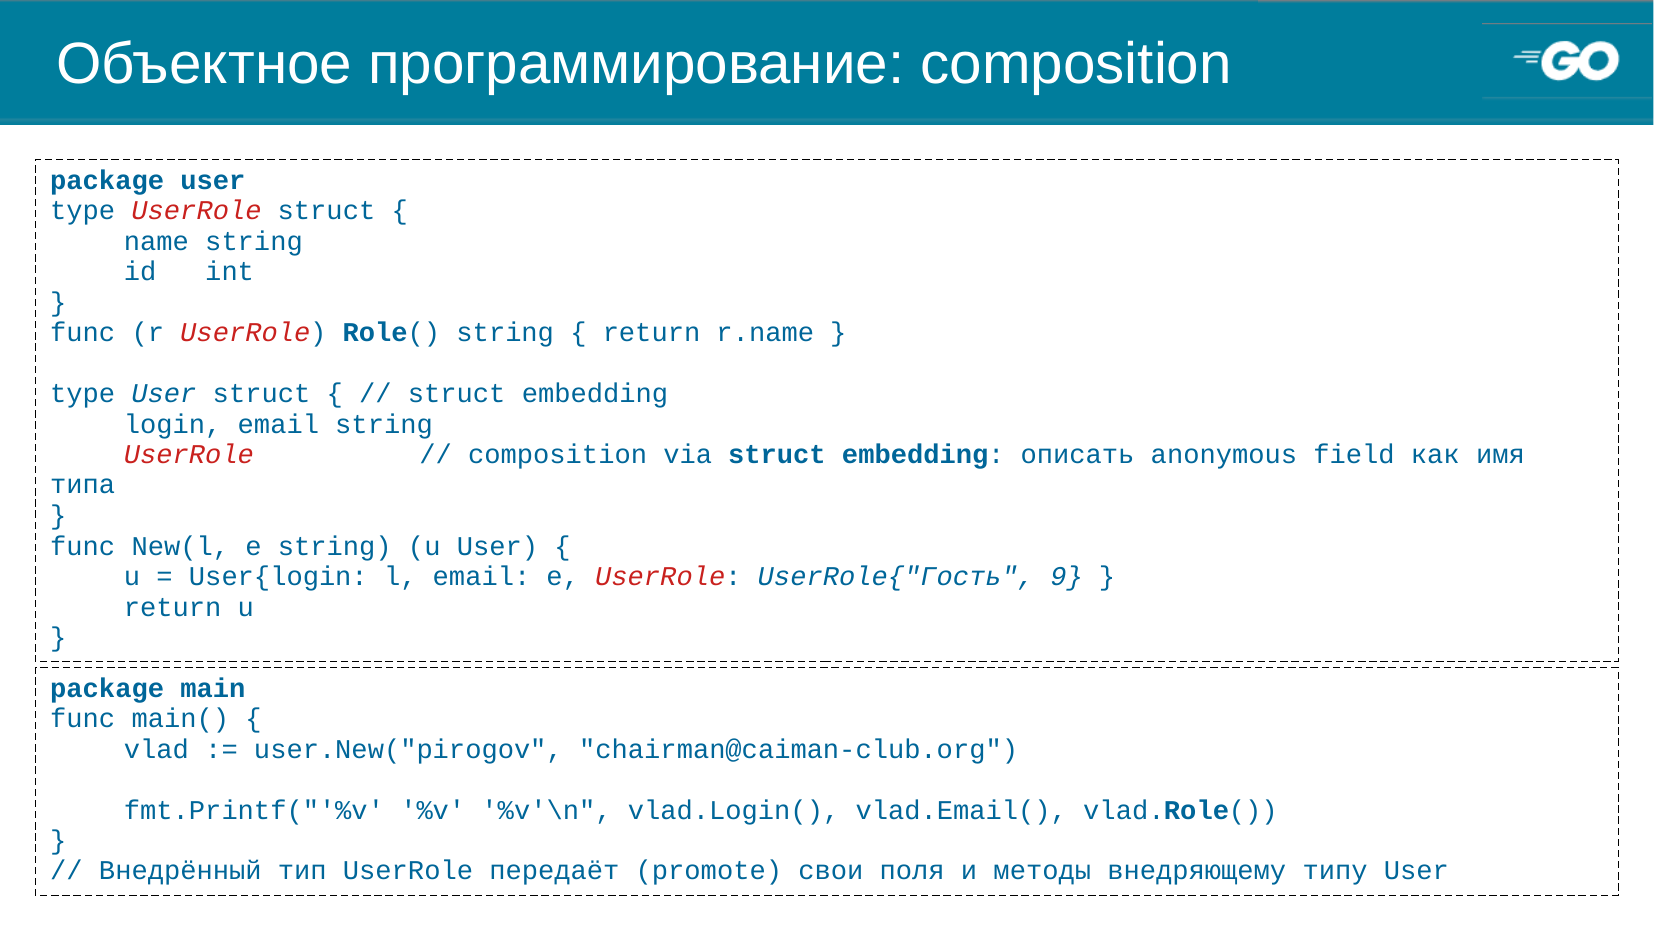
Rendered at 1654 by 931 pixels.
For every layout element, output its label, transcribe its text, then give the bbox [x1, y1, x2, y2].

text_box package main func main() { vlad := user.New("pirogov", "chairman@caiman-club.org") fmt.Printf("'%v' '%v' '%v'\n", vlad.Login(), vlad.Email(), vlad.Role()) } // Внедрённый тип UserRole передаёт (promote) свои поля и методы внедряющему типу User [35, 667, 1619, 896]
text_box package user type UserRole struct { name string id int } func (r UserRole) Role() string { return r.name } type User struct { // struct embedding login, email string UserRole // composition via struct embedding: описать anonymous field как имя типа } func New(l, e string) (u User) { u = User{login: l, email: e, UserRole: UserRole{"Гость", 9} } return u } [35, 159, 1619, 632]
picture [1542, 41, 1619, 81]
text_box Объектное программирование: composition [41, 23, 1495, 104]
